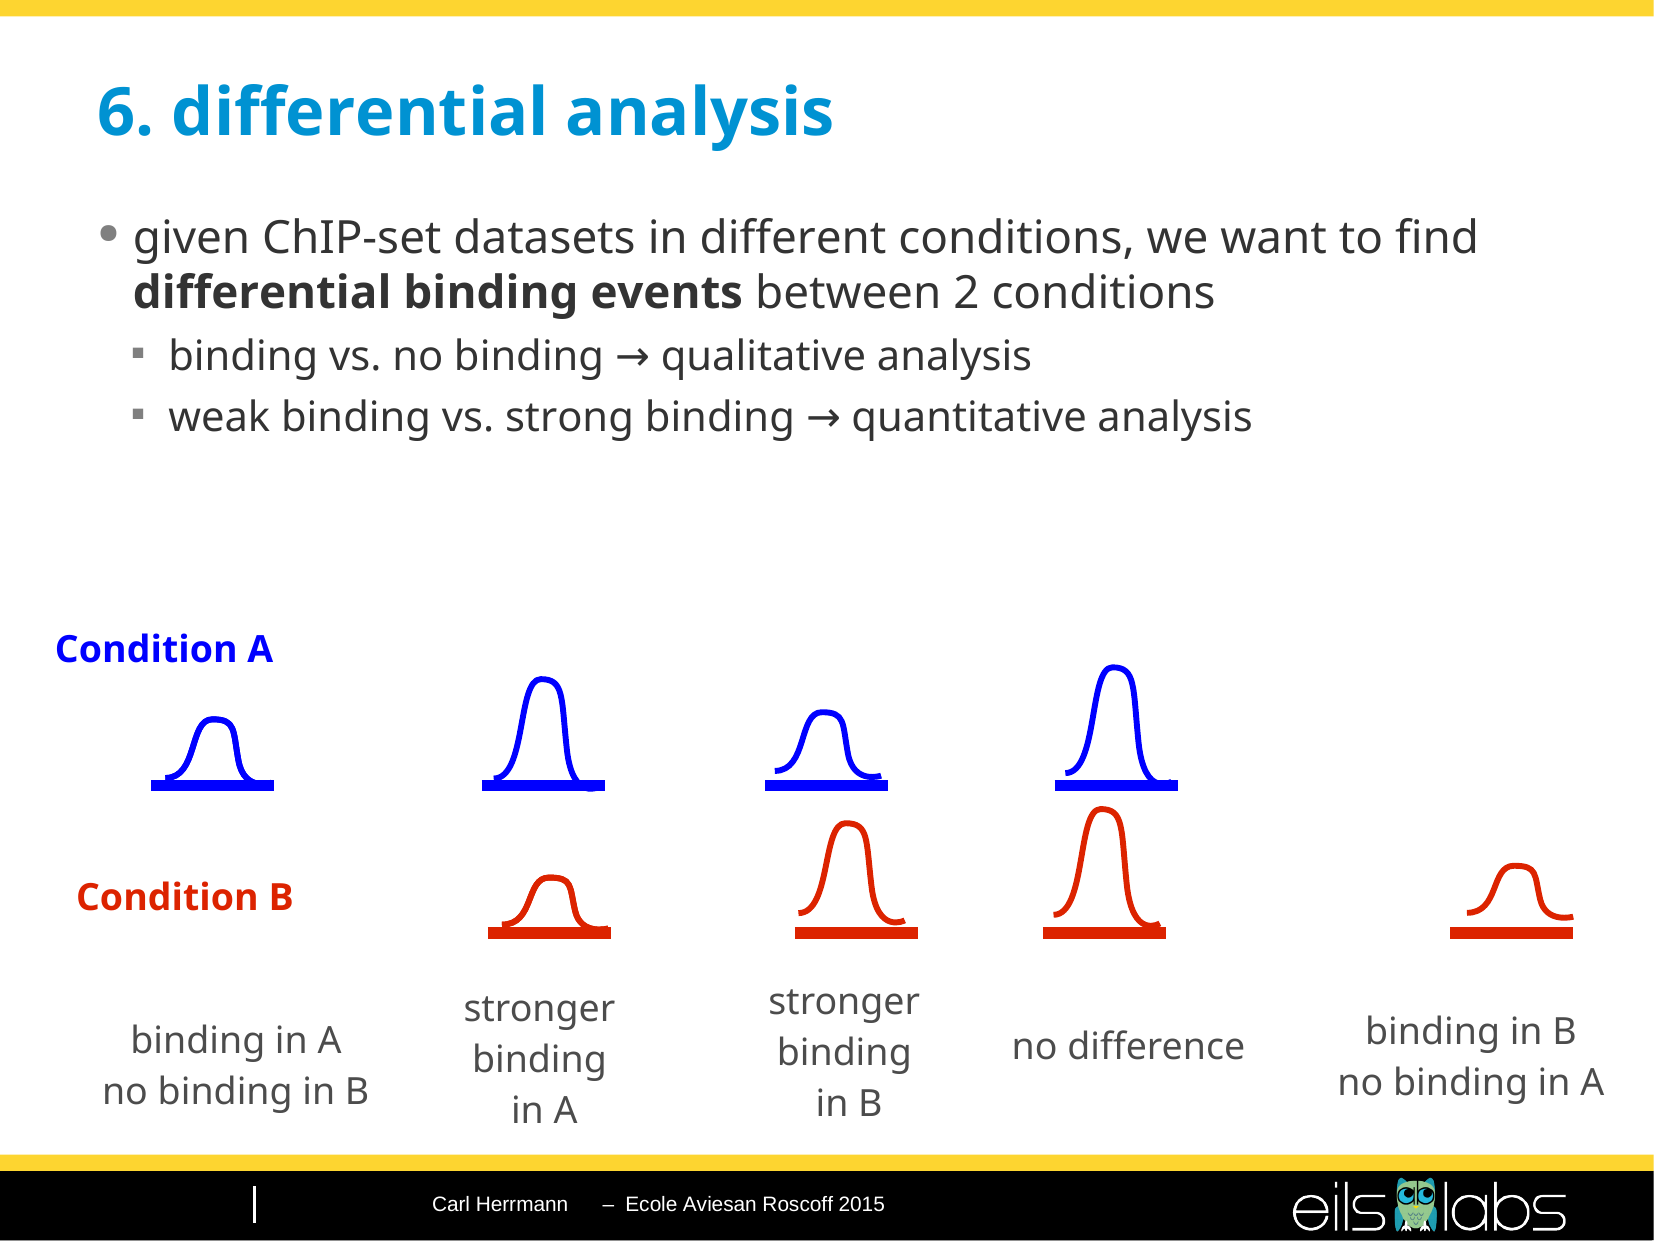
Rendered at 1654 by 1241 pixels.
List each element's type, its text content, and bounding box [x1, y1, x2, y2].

text_box stronger binding in A [448, 974, 638, 1144]
text_box binding in A no binding in B [87, 1006, 381, 1124]
text_box stronger binding in B [753, 967, 942, 1136]
text_box no difference [996, 1012, 1259, 1079]
text_box binding in B no binding in A [1322, 996, 1616, 1115]
text_box Condition A [40, 615, 289, 682]
title 6. differential analysis [82, 61, 1571, 168]
list given ChIP-set datasets in different conditions, we want to find differential binding events between 2 conditions binding vs. no binding → qualitative analysis weak binding vs. strong binding → quantitative analysis [82, 199, 1571, 935]
picture [1292, 1177, 1566, 1232]
text_box Condition B [61, 863, 309, 930]
